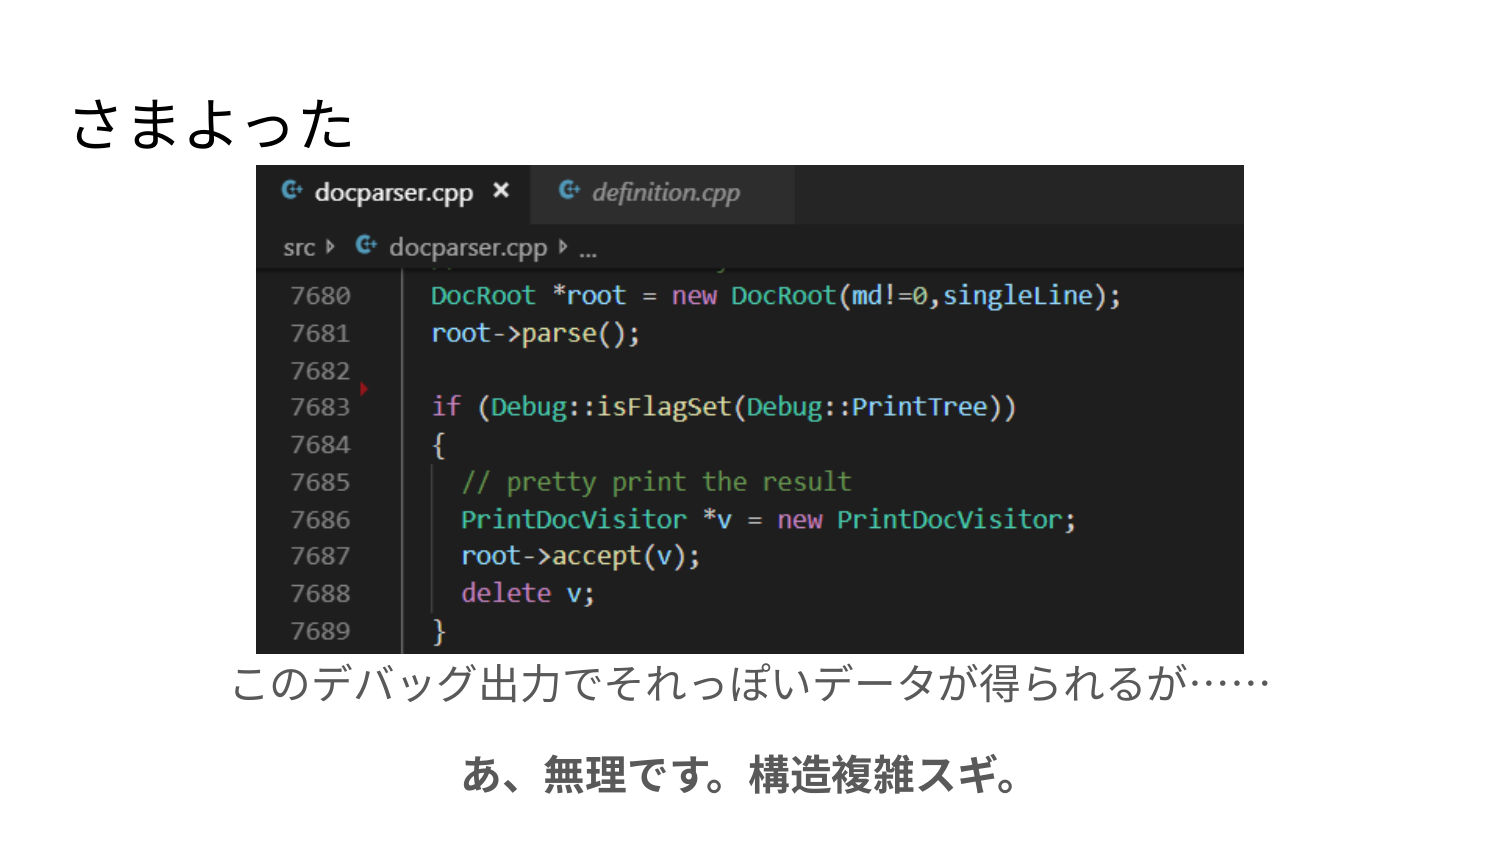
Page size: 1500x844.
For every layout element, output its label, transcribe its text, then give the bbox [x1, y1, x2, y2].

list このデバッグ出力でそれっぽいデータが得られるが…… あ、無理です。構造複雑スギ。 [51, 189, 1449, 828]
picture [256, 165, 1244, 654]
title さまよった [51, 72, 1449, 167]
